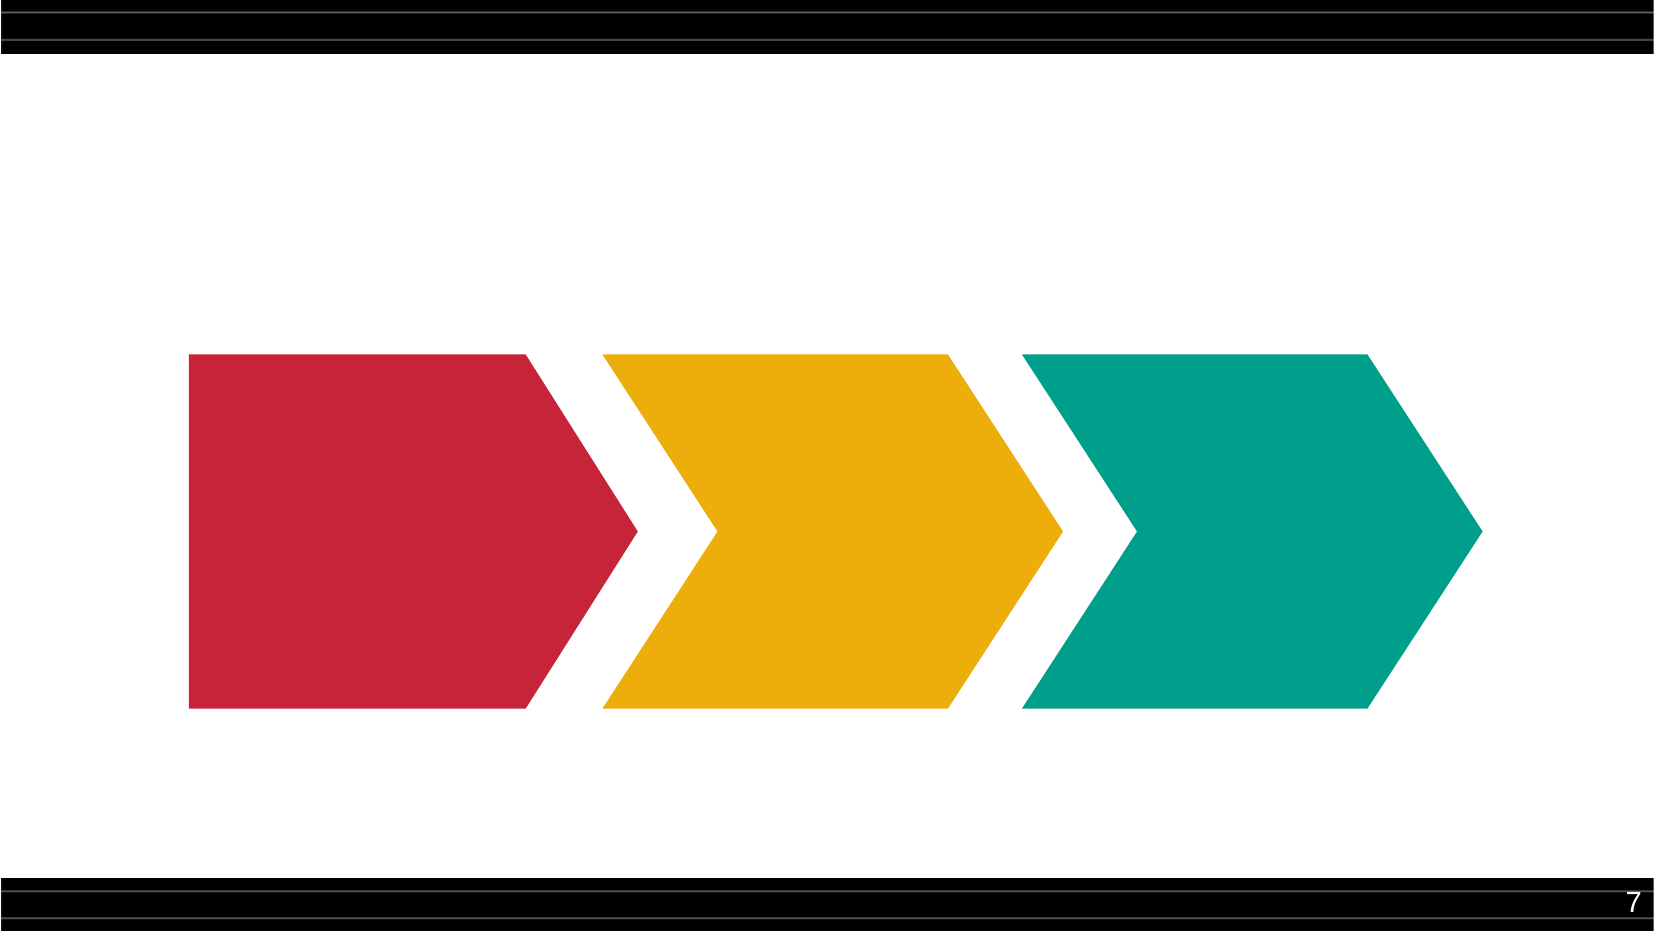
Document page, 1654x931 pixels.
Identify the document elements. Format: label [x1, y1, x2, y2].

picture [1, 0, 1654, 54]
text_box [188, 354, 638, 709]
picture [1, 878, 1654, 931]
text_box [602, 354, 1064, 709]
